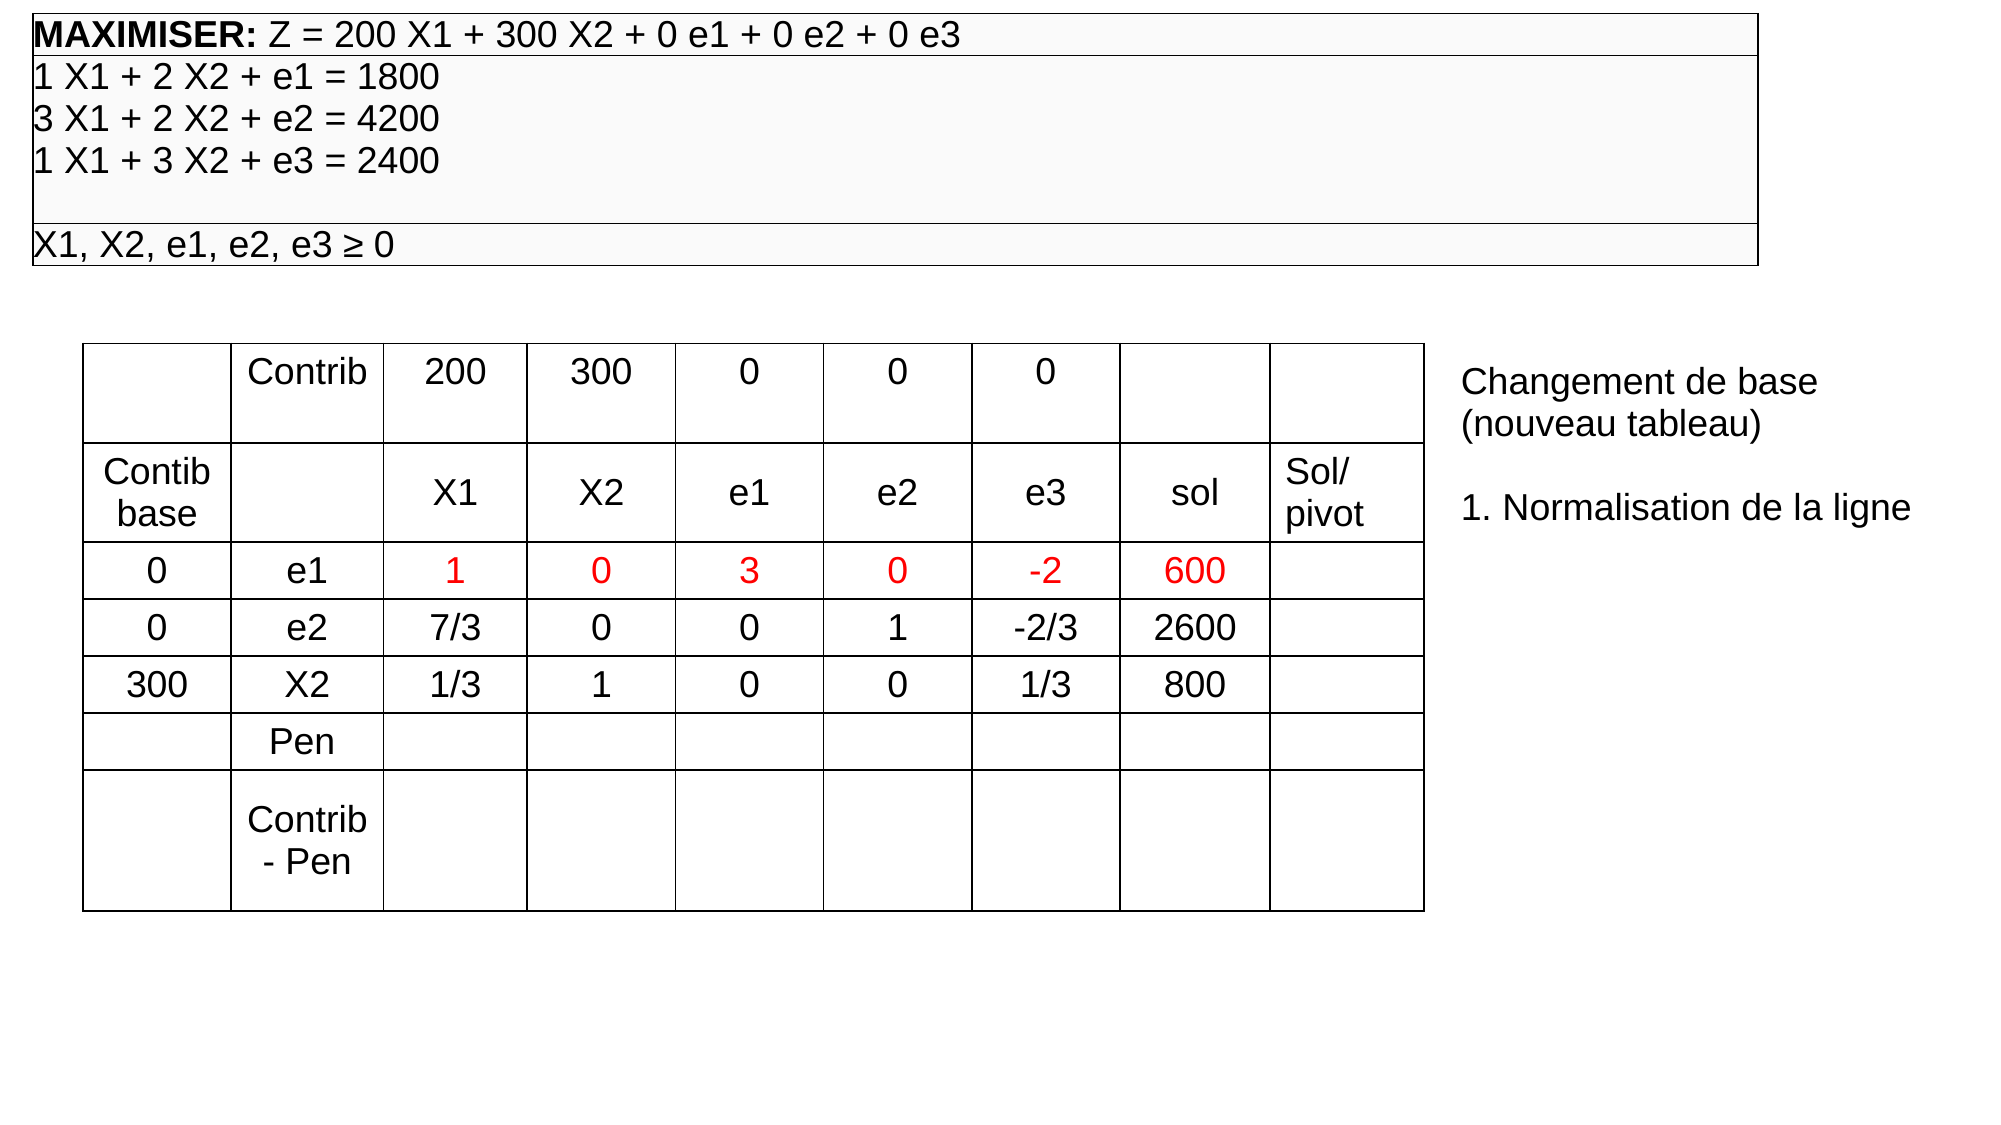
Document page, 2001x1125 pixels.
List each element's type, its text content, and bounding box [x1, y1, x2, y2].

table_cell [1271, 543, 1423, 598]
table_cell [528, 771, 675, 910]
table_header [1271, 344, 1423, 442]
table_cell [528, 714, 675, 769]
table_cell [1121, 771, 1269, 910]
table_cell 0 [824, 543, 971, 598]
table_cell X1 [384, 444, 526, 541]
table_cell 1 X1 + 2 X2 + e1 = 1800 3 X1 + 2 X2 + e2 = 4200 1 X1 + 3 X2 + e3 = 2400 [34, 56, 1757, 223]
table_cell e2 [232, 600, 383, 655]
table_cell [232, 444, 383, 541]
table_header 200 [384, 344, 526, 442]
table_cell 7/3 [384, 600, 526, 655]
table_cell Pen [232, 714, 383, 769]
table_cell [1121, 714, 1269, 769]
table_header [84, 344, 230, 442]
table_cell [384, 714, 526, 769]
table_header MAXIMISER: Z = 200 X1 + 300 X2 + 0 e1 + 0 e2 + 0 e3 [34, 14, 1757, 55]
table_cell [84, 714, 230, 769]
table_cell 1 [528, 657, 675, 712]
table_cell [384, 771, 526, 910]
table_cell [1271, 600, 1423, 655]
table_cell [1271, 657, 1423, 712]
table_cell 0 [676, 657, 823, 712]
table_cell [973, 714, 1119, 769]
table_cell [676, 714, 823, 769]
table_cell e3 [973, 444, 1119, 541]
table_cell 0 [676, 600, 823, 655]
table_cell 1/3 [384, 657, 526, 712]
table_cell -2 [973, 543, 1119, 598]
table_cell Contrib - Pen [232, 771, 383, 910]
table_header [1121, 344, 1269, 442]
table_cell e2 [824, 444, 971, 541]
table_header 0 [973, 344, 1119, 442]
table_cell -2/3 [973, 600, 1119, 655]
table_cell 0 [84, 543, 230, 598]
table_header Contrib [232, 344, 383, 442]
table_cell sol [1121, 444, 1269, 541]
table_cell X1, X2, e1, e2, e3 ≥ 0 [34, 224, 1757, 265]
table_cell [824, 714, 971, 769]
table_cell 1/3 [973, 657, 1119, 712]
table_header 0 [676, 344, 823, 442]
table_cell e1 [232, 543, 383, 598]
table_cell 1 [824, 600, 971, 655]
table_cell 600 [1121, 543, 1269, 598]
table_cell X2 [528, 444, 675, 541]
table_cell [84, 771, 230, 910]
table_cell [1271, 714, 1423, 769]
table_cell [824, 771, 971, 910]
table_cell [1271, 771, 1423, 910]
table_cell e1 [676, 444, 823, 541]
table_cell 800 [1121, 657, 1269, 712]
text_box Changement de base (nouveau tableau) 1. Normalisation de la ligne [1446, 352, 1988, 901]
table_cell 300 [84, 657, 230, 712]
table_header 300 [528, 344, 675, 442]
table_header 0 [824, 344, 971, 442]
table_cell 0 [824, 657, 971, 712]
table_cell [676, 771, 823, 910]
table_cell Sol/pivot [1271, 444, 1423, 541]
table_cell X2 [232, 657, 383, 712]
table_cell [973, 771, 1119, 910]
table_cell 0 [528, 600, 675, 655]
table_cell 0 [84, 600, 230, 655]
table_cell Contib base [84, 444, 230, 541]
table_cell 2600 [1121, 600, 1269, 655]
table_cell 0 [528, 543, 675, 598]
table_cell 1 [384, 543, 526, 598]
table_cell 3 [676, 543, 823, 598]
